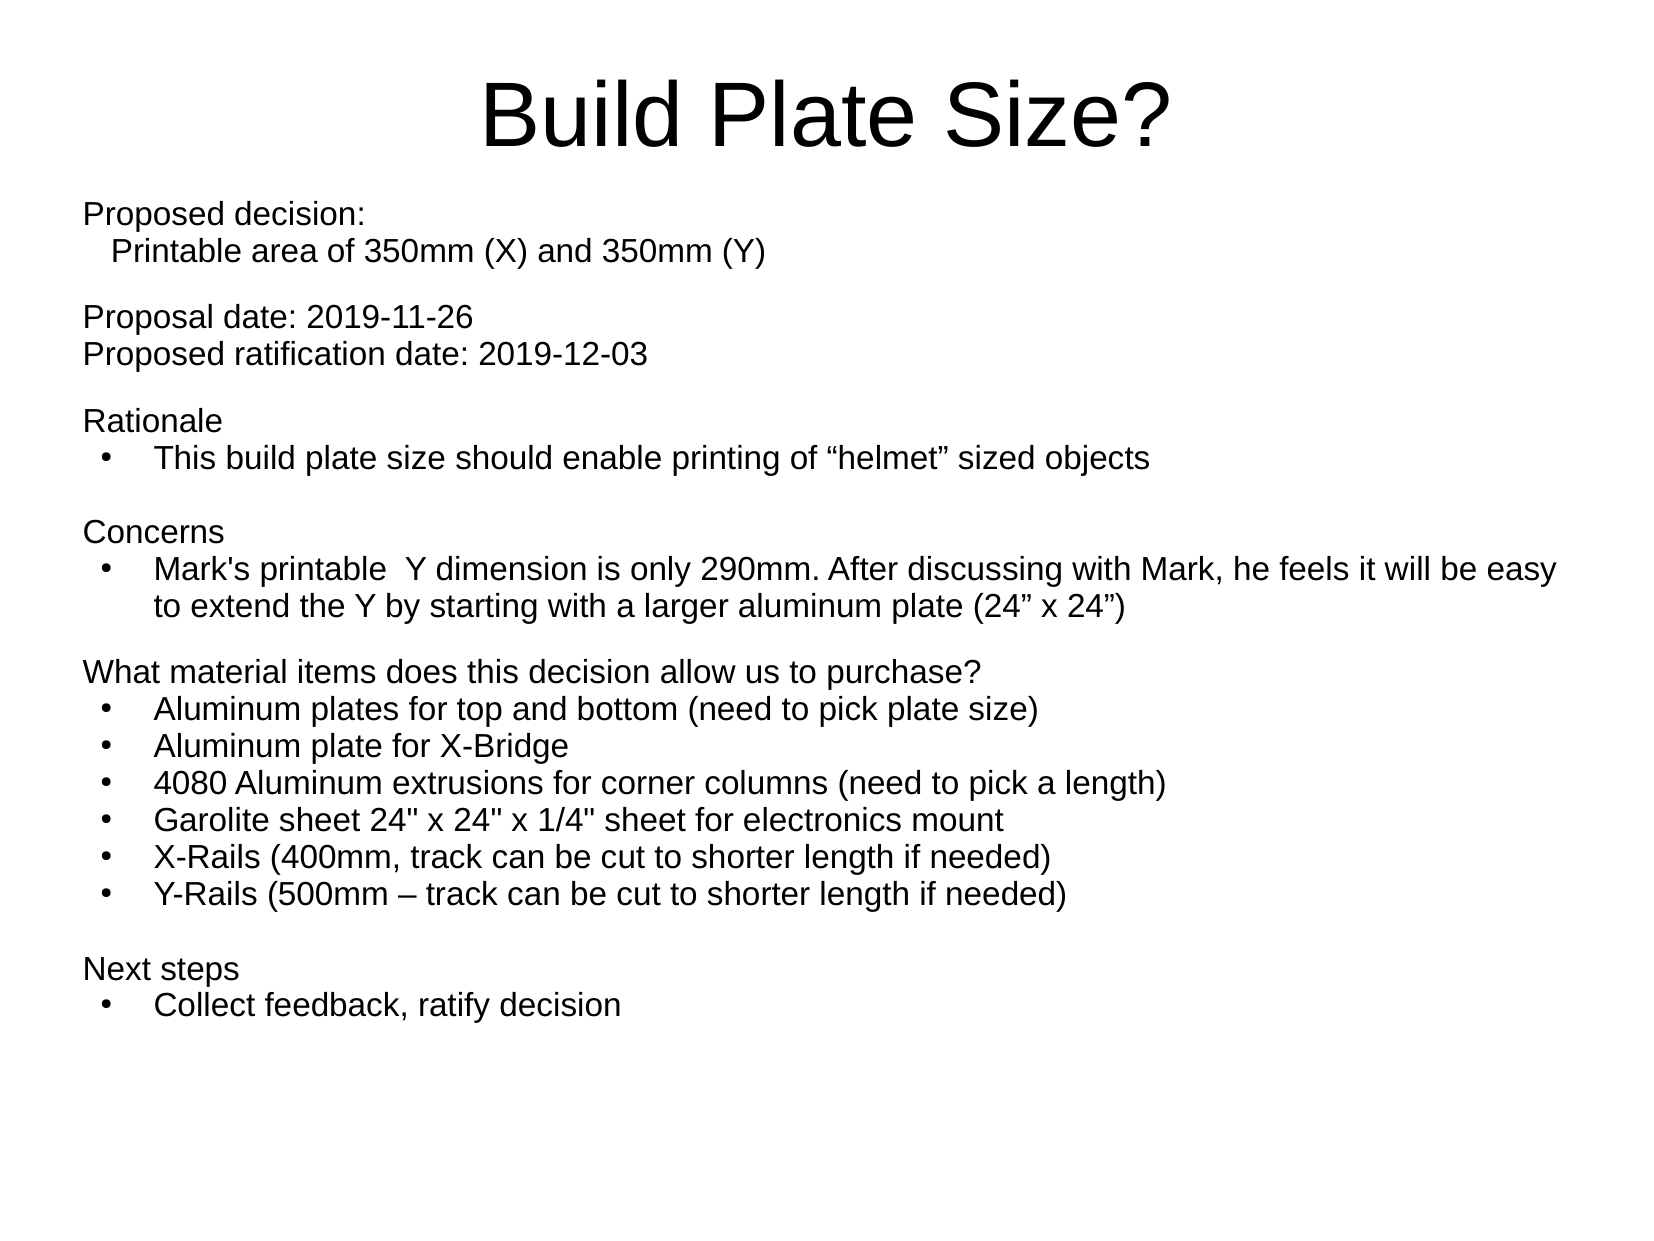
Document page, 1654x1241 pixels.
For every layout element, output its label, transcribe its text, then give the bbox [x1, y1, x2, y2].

title Build Plate Size? [82, 49, 1571, 181]
list Proposed decision: Printable area of 350mm (X) and 350mm (Y) Proposal date: 2019-11-26 Proposed ratification date: 2019-12-03 Rationale This build plate size should enable printing of “helmet” sized objects Concerns Mark's printable Y dimension is only 290mm. After discussing with Mark, he feels it will be easy to extend the Y by starting with a larger aluminum plate (24” x 24”) What material items does this decision allow us to purchase? Aluminum plates for top and bottom (need to pick plate size) Aluminum plate for X-Bridge 4080 Aluminum extrusions for corner columns (need to pick a length) Garolite sheet 24" x 24" x 1/4" sheet for electronics mount X-Rails (400mm, track can be cut to shorter length if needed) Y-Rails (500mm – track can be cut to shorter length if needed) Next steps Collect feedback, ratify decision [82, 195, 1571, 1029]
